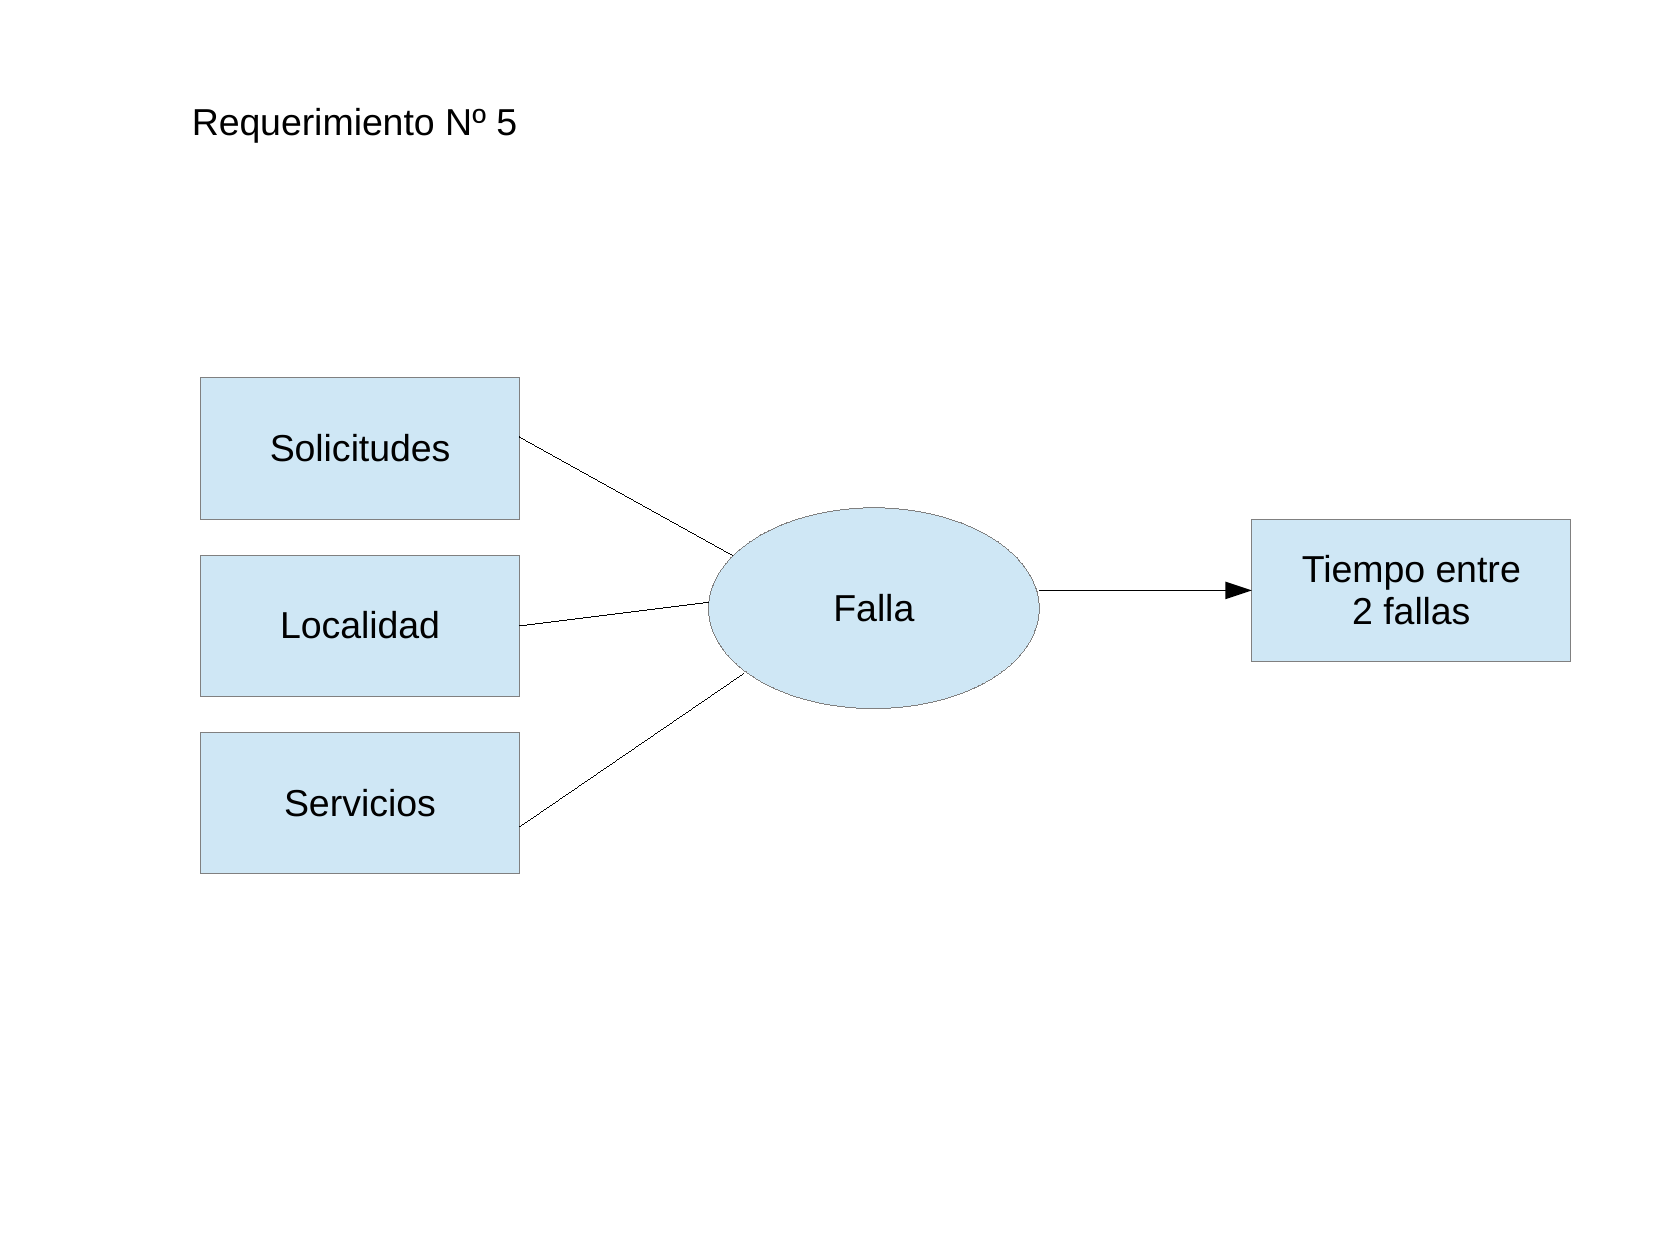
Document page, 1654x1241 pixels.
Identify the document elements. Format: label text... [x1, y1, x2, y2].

text_box Requerimiento Nº 5 [177, 94, 534, 152]
text_box Falla [708, 507, 1040, 709]
text_box Tiempo entre 2 fallas [1251, 519, 1571, 662]
text_box Servicios [200, 732, 520, 874]
text_box Localidad [200, 555, 520, 697]
text_box Solicitudes [200, 377, 520, 520]
